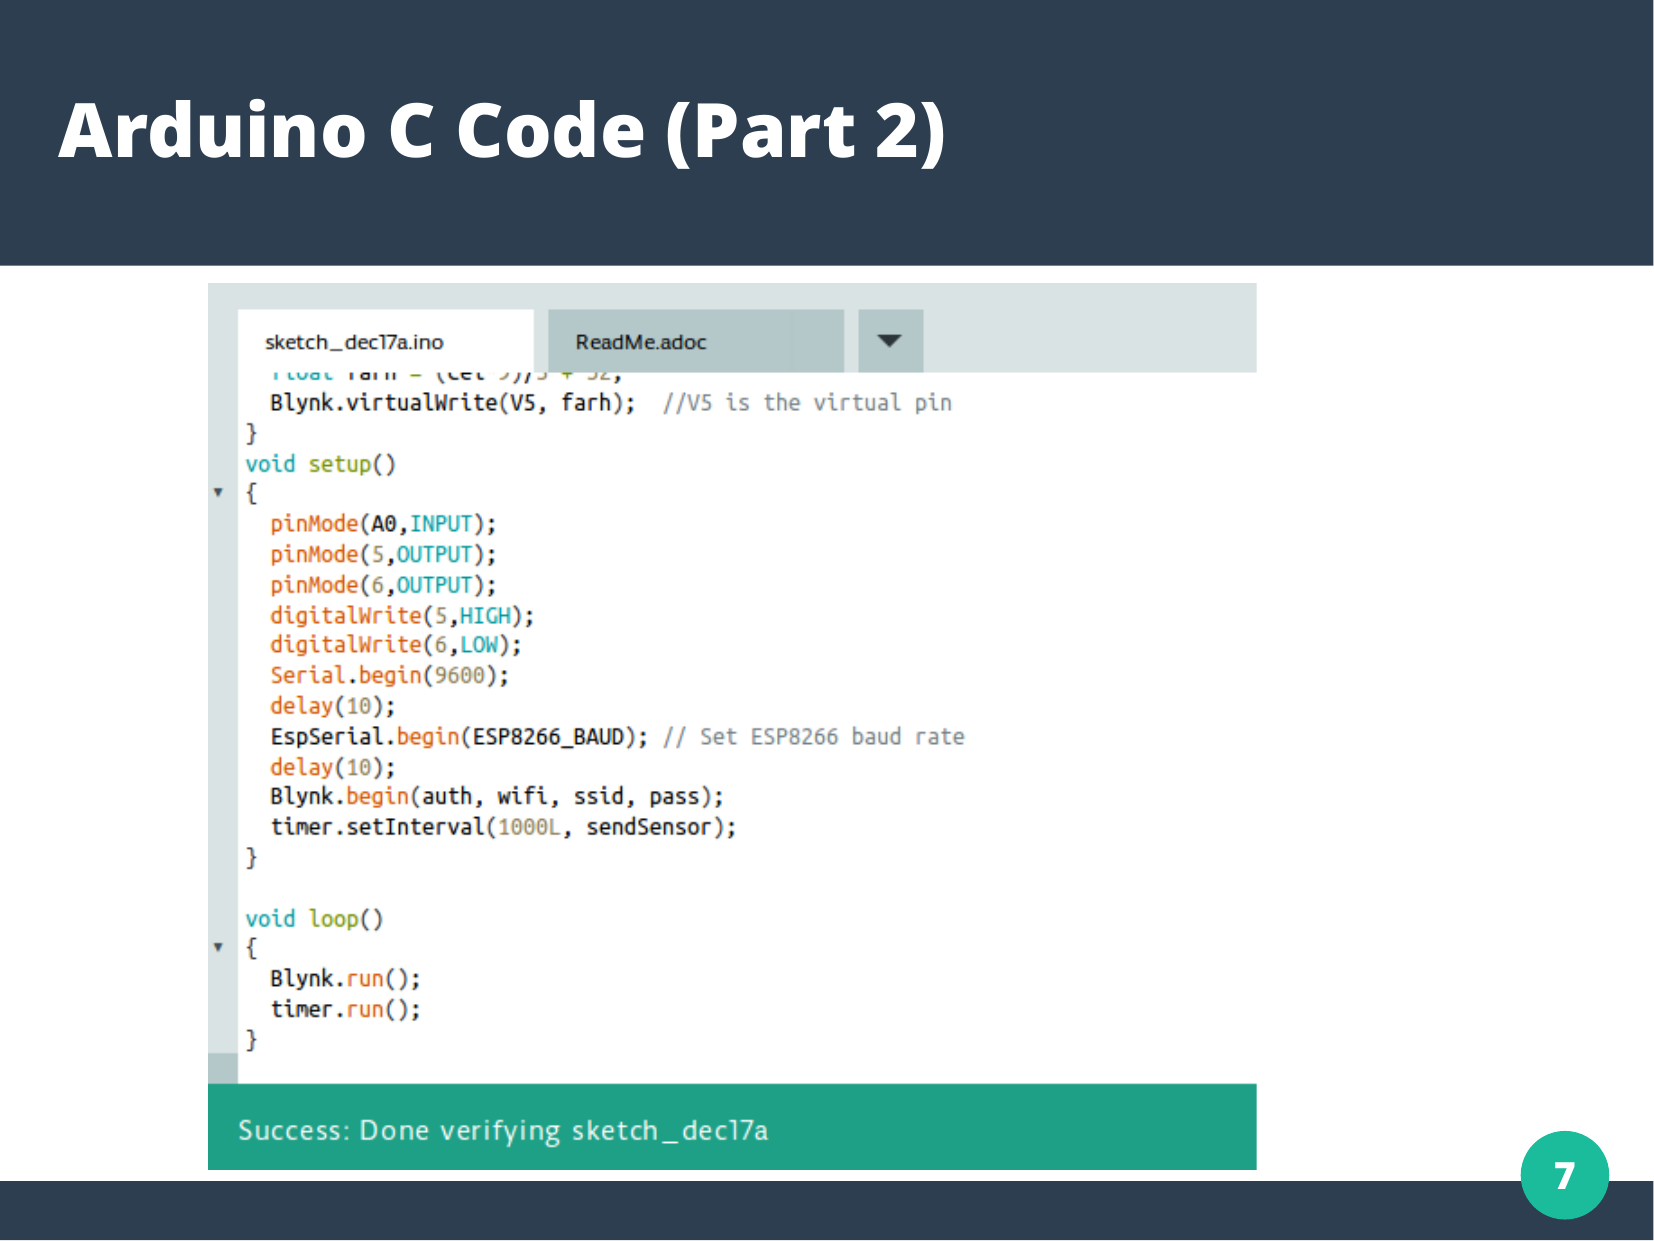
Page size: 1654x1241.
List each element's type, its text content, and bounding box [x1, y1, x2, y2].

title Arduino C Code (Part 2) [59, 49, 1595, 207]
picture [208, 283, 1257, 1170]
